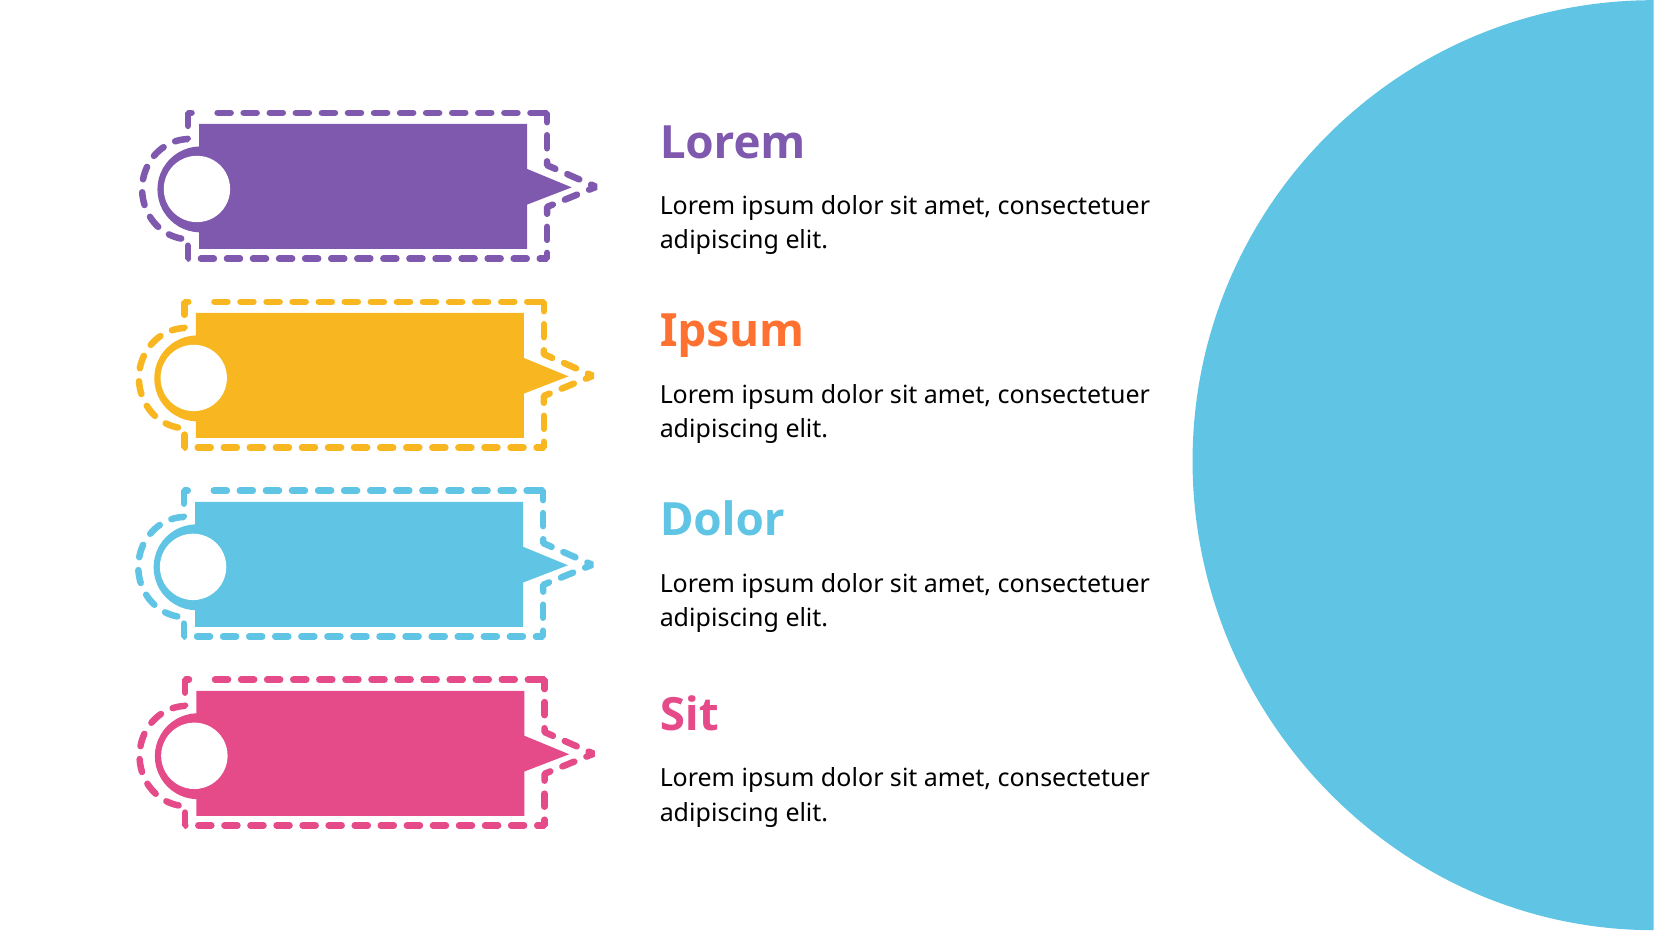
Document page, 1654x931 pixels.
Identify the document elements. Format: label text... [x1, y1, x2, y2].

text_box [157, 123, 572, 249]
title Ipsum [659, 277, 1156, 376]
title Lorem [659, 89, 1156, 187]
title Lorem ipsum dolor sit amet, consectetuer adipiscing elit. [659, 760, 1182, 861]
text_box [154, 312, 569, 438]
title Lorem ipsum dolor sit amet, consectetuer adipiscing elit. [659, 376, 1182, 477]
title Dolor [659, 466, 1156, 565]
text_box [154, 690, 570, 816]
text_box [153, 501, 568, 627]
title Lorem ipsum dolor sit amet, consectetuer adipiscing elit. [659, 187, 1182, 288]
title Lorem ipsum dolor sit amet, consectetuer adipiscing elit. [659, 565, 1182, 666]
title Sit [659, 661, 1156, 760]
